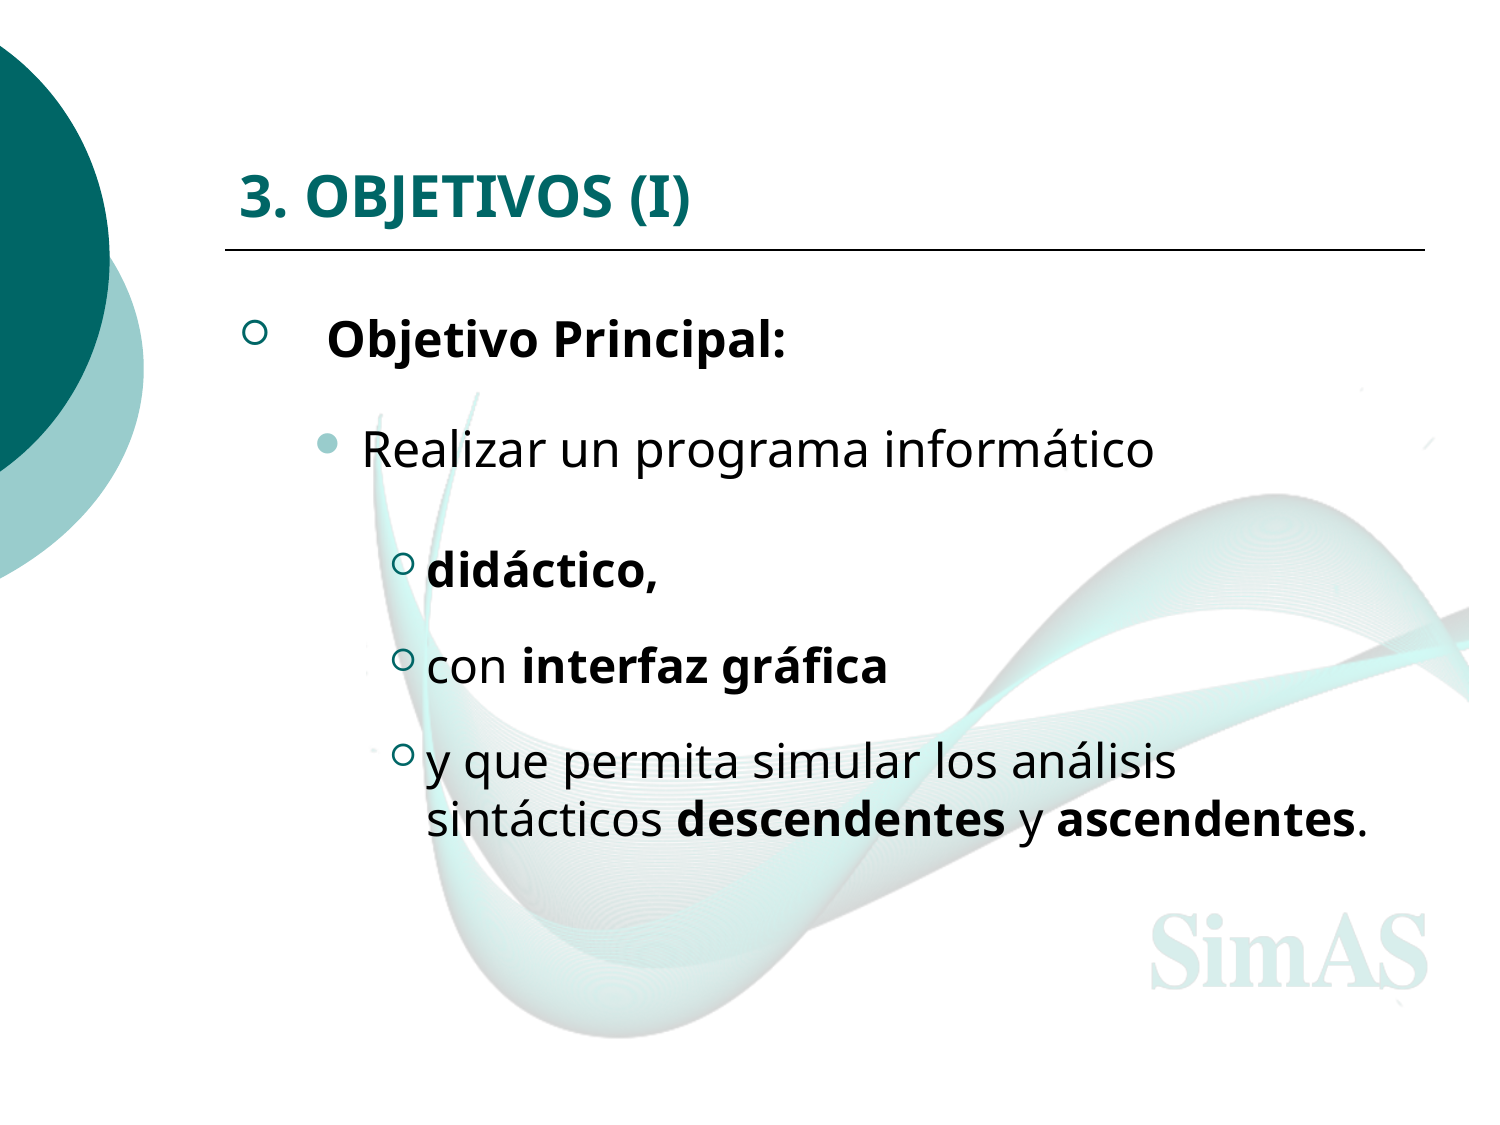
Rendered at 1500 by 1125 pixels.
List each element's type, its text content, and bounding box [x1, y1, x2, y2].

list Objetivo Principal: Realizar un programa informático didáctico, con interfaz gráfica y que permita simular los análisis sintácticos descendentes y ascendentes. [224, 299, 1425, 1024]
title 3. OBJETIVOS (I) [224, 49, 1425, 237]
